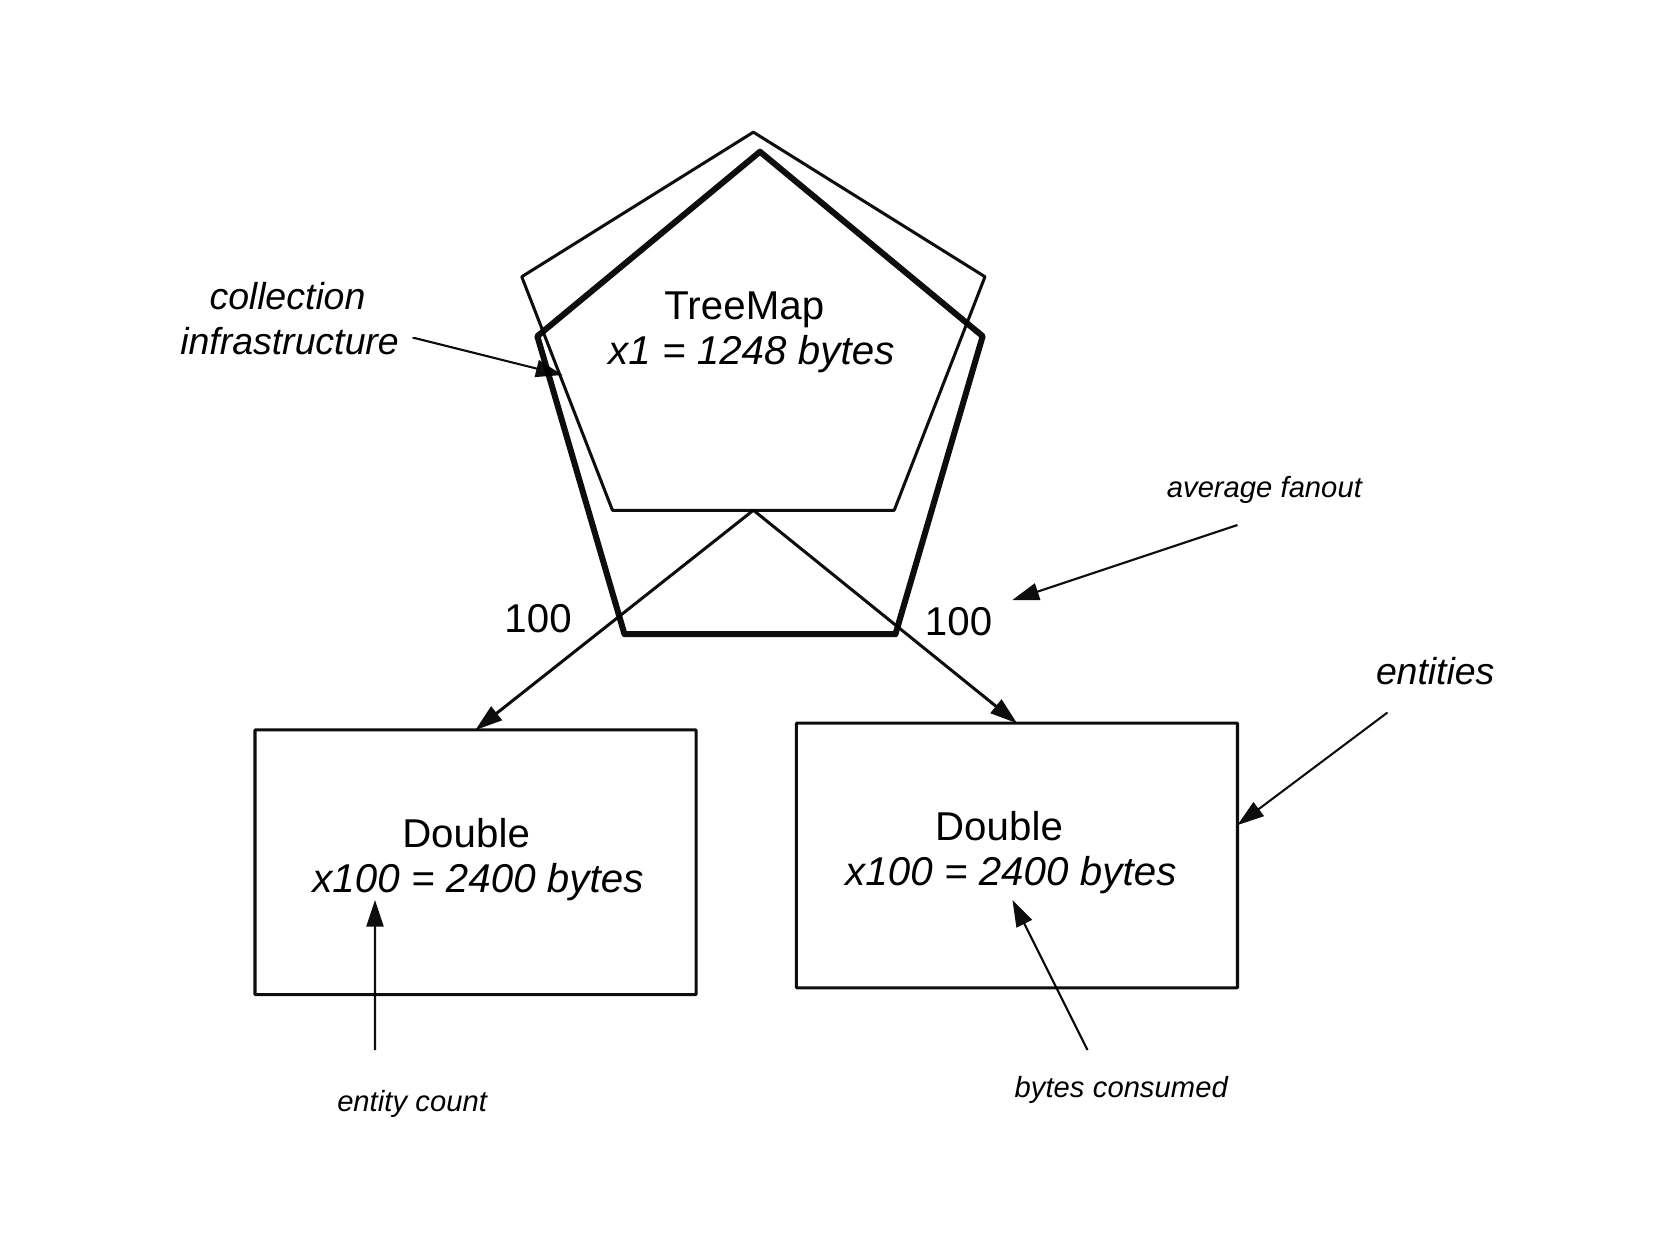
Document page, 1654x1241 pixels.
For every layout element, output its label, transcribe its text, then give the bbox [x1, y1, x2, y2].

text_box entity count [295, 1064, 494, 1126]
text_box bytes consumed [972, 1050, 1237, 1111]
text_box collection infrastructure [165, 262, 414, 365]
text_box [825, 135, 1362, 461]
text_box average fanout [1122, 450, 1371, 511]
text_box TreeMap x1 = 1248 bytes [588, 271, 825, 385]
text_box Double x100 = 2400 bytes [293, 798, 664, 912]
text_box 100 [485, 583, 592, 653]
text_box [825, 211, 978, 461]
text_box Double x100 = 2400 bytes [826, 791, 1197, 906]
text_box 100 [905, 587, 1012, 656]
text_box entities [1332, 637, 1500, 699]
